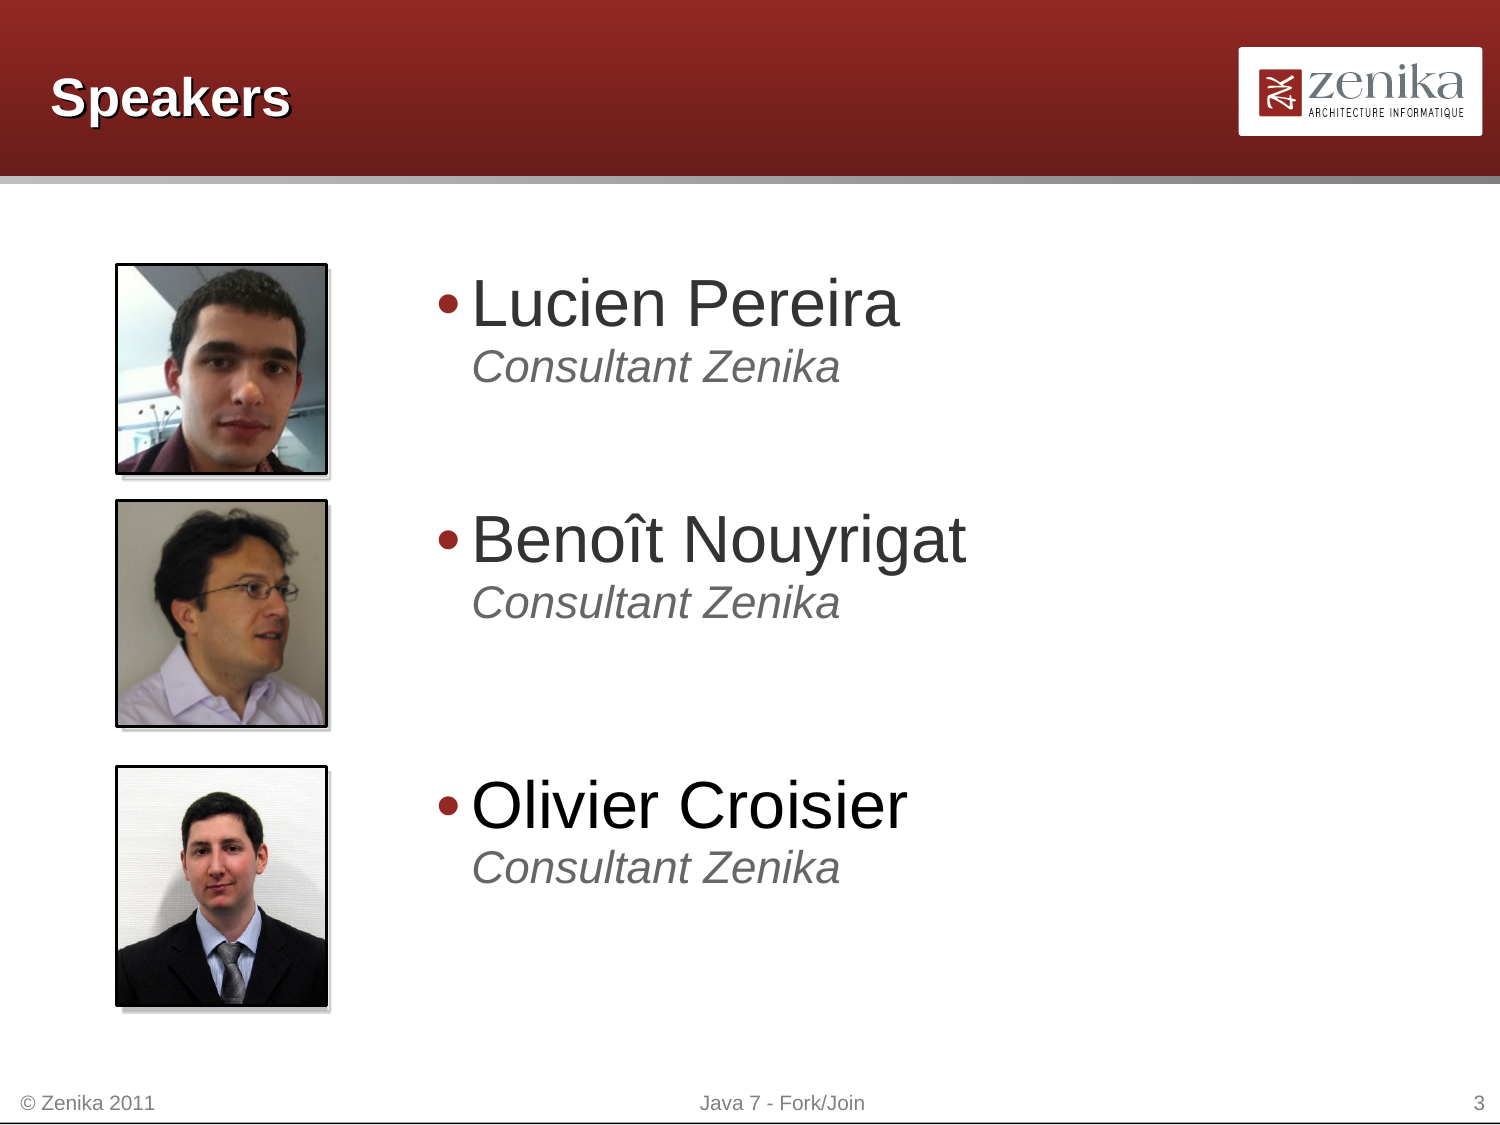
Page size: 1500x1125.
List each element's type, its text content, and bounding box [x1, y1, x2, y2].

list Lucien Pereira Consultant Zenika [413, 265, 1435, 400]
picture [118, 265, 325, 473]
list Benoît Nouyrigat Consultant Zenika [413, 501, 1435, 636]
title Speakers [50, 15, 1206, 180]
picture [1257, 58, 1464, 125]
picture [118, 767, 325, 1005]
picture [118, 501, 325, 725]
list Olivier Croisier Consultant Zenika [413, 767, 1435, 902]
